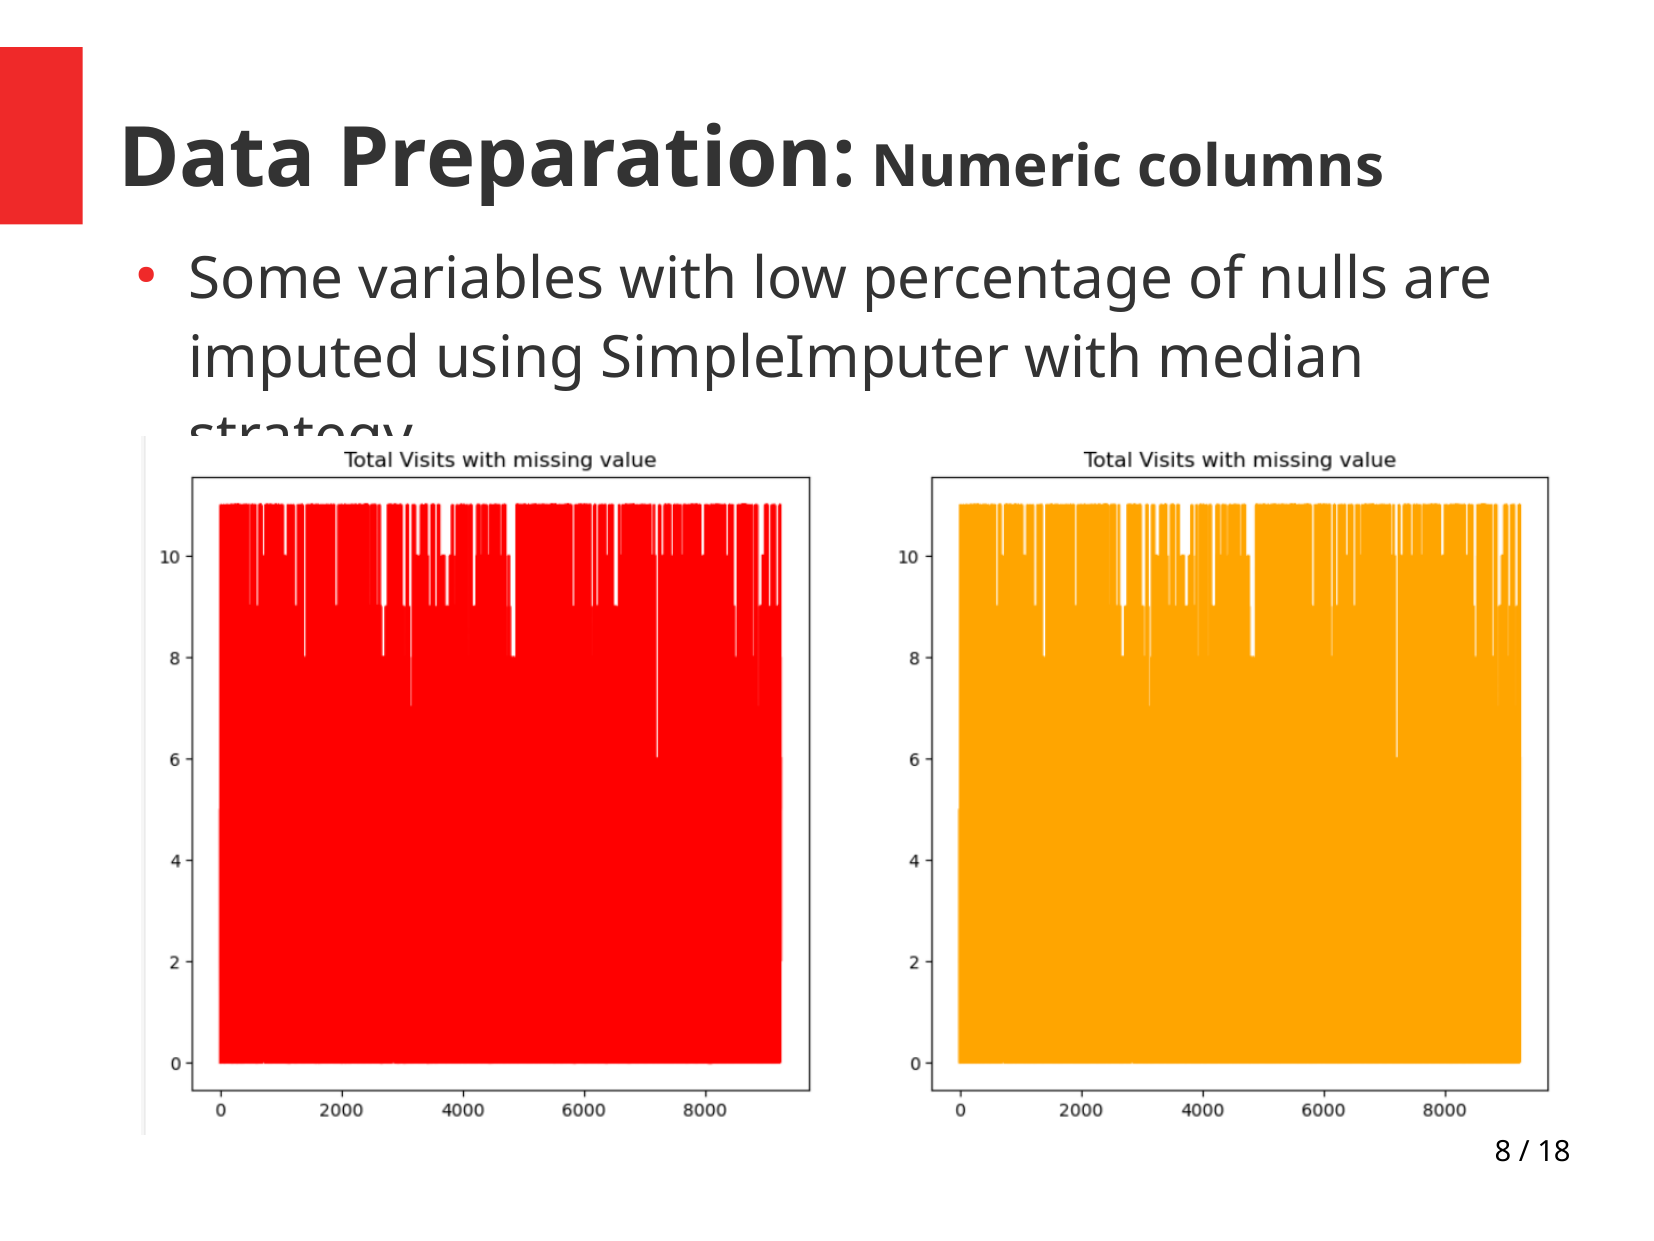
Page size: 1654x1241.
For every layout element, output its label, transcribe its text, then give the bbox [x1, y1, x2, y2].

title Data Preparation: Numeric columns [47, 51, 1571, 259]
list Some variables with low percentage of nulls are imputed using SimpleImputer with median strategy. [118, 236, 1536, 956]
picture [141, 436, 1560, 1135]
